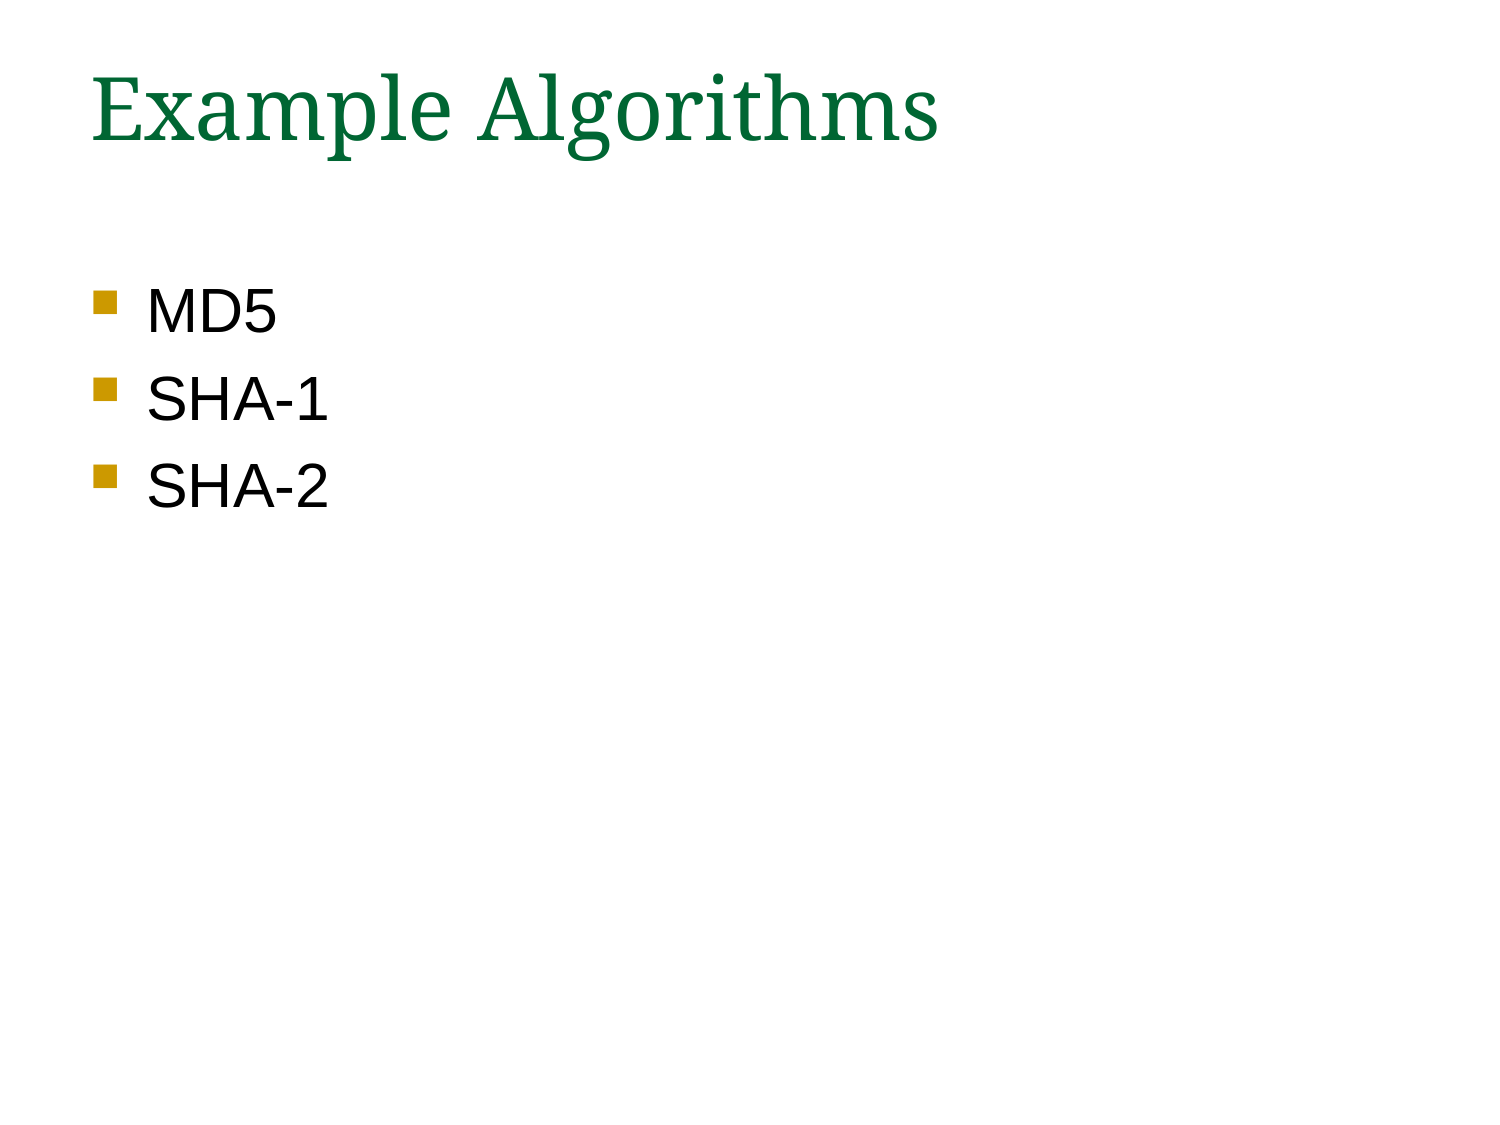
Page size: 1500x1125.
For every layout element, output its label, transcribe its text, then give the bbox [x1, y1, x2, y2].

list MD5 SHA-1 SHA-2 [75, 262, 1425, 1006]
title Example Algorithms [75, 45, 1425, 233]
